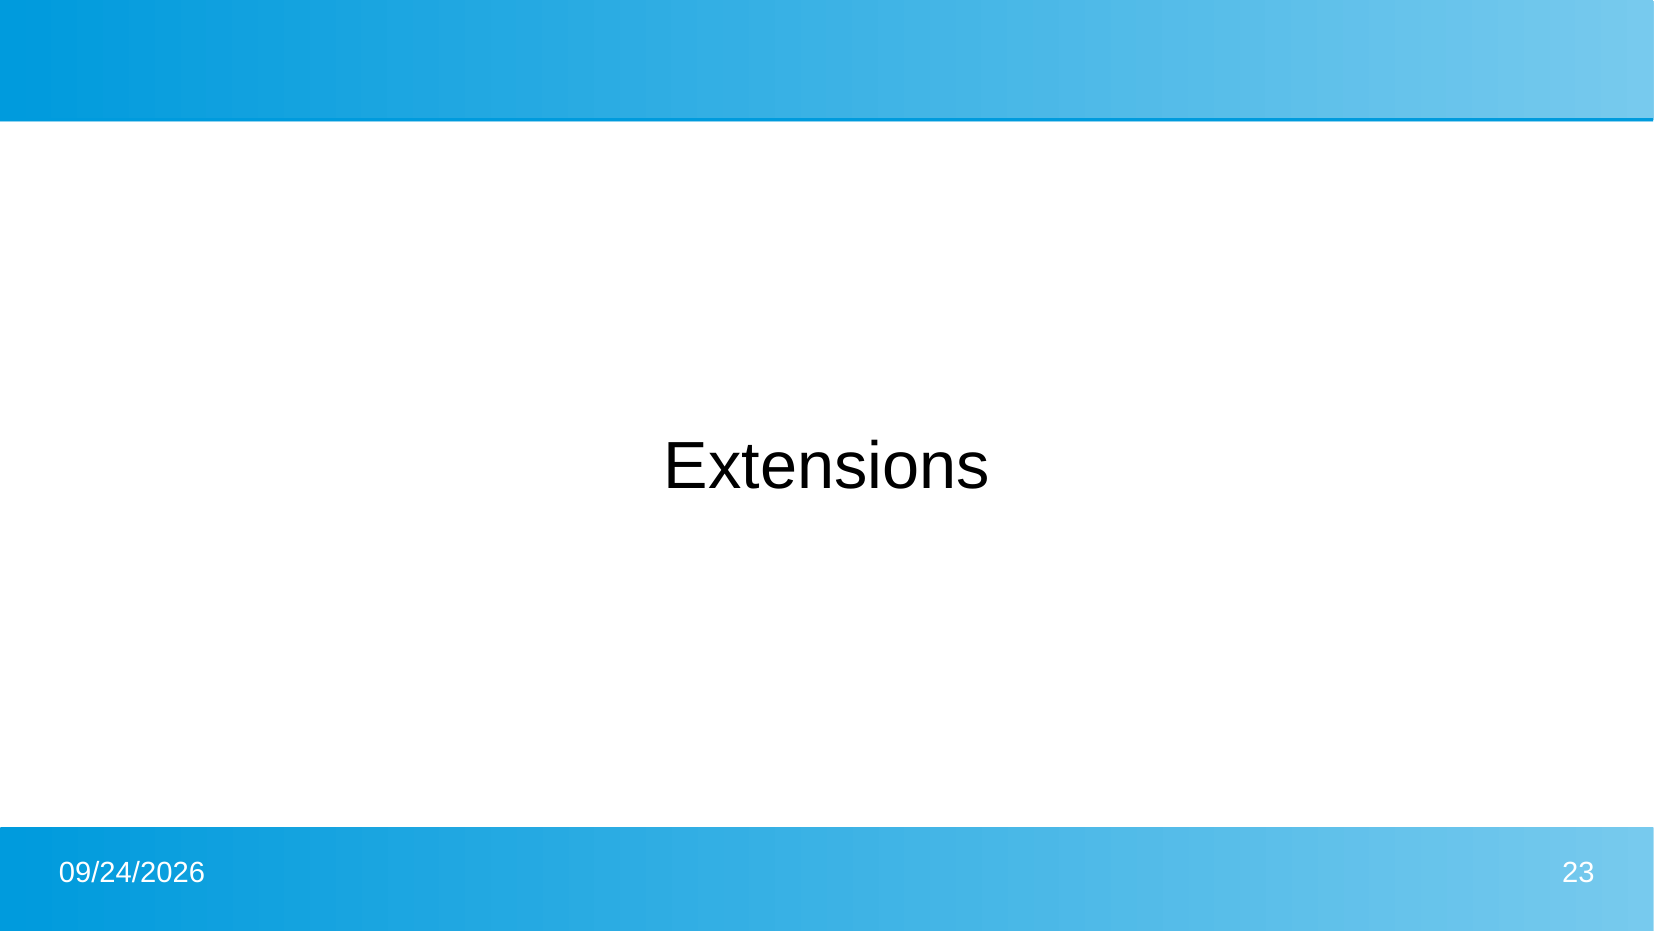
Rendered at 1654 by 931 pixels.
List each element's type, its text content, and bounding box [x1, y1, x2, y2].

subtitle Extensions [59, 283, 1595, 647]
